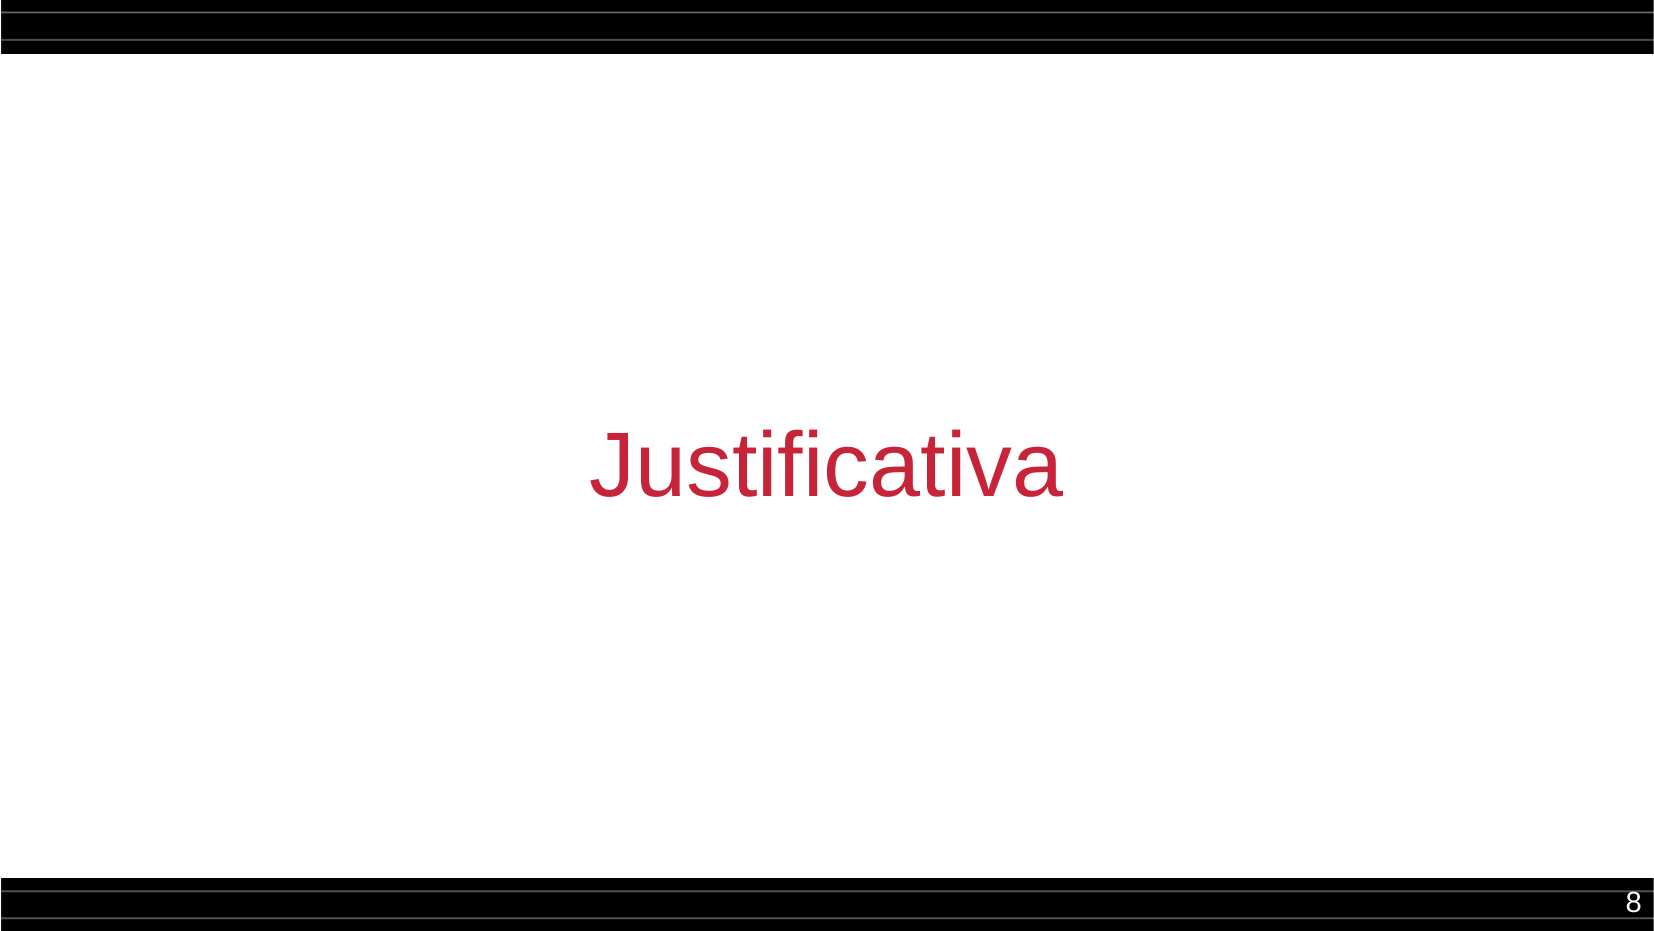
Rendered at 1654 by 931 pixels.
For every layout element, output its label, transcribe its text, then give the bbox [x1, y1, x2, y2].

title Justificativa [82, 387, 1571, 543]
picture [1, 0, 1654, 54]
picture [1, 878, 1654, 931]
